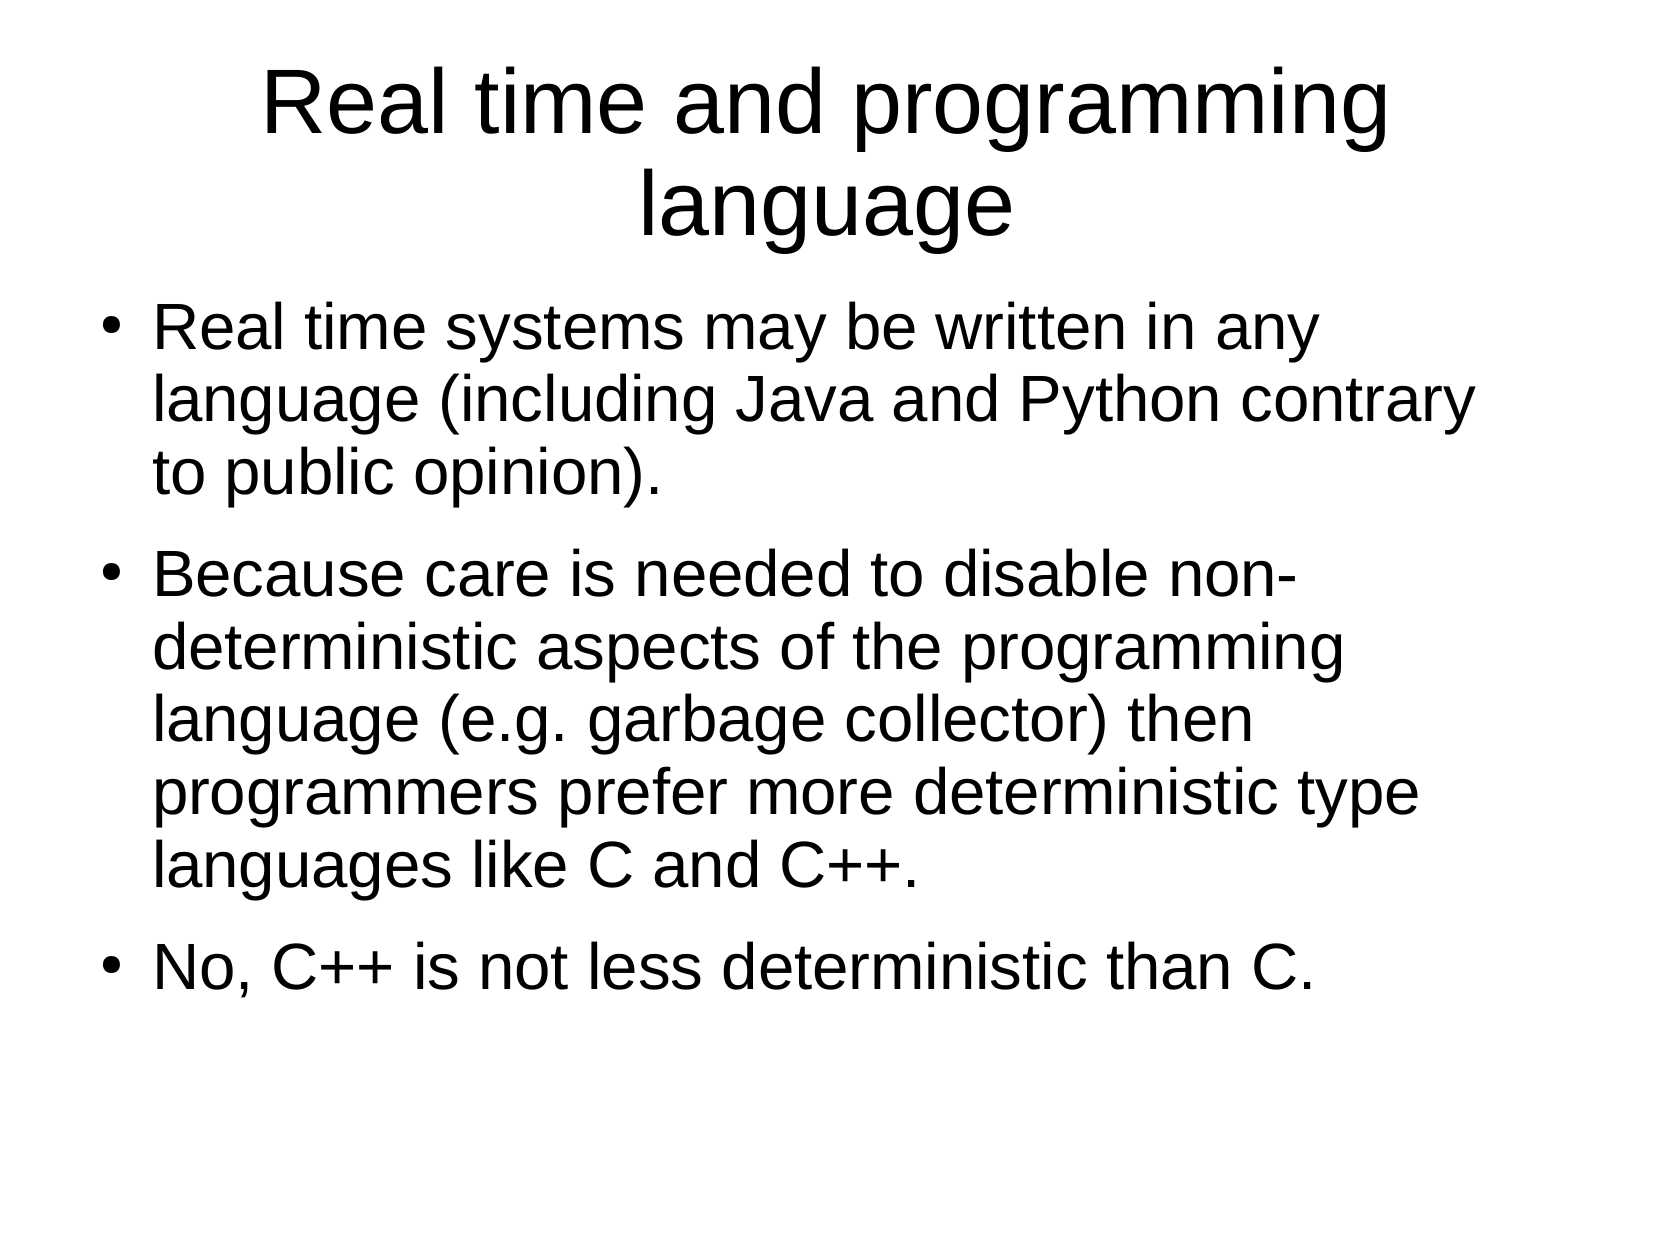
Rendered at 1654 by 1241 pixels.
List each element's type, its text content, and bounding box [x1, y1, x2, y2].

list Real time systems may be written in any language (including Java and Python contrary to public opinion). Because care is needed to disable non-deterministic aspects of the programming language (e.g. garbage collector) then programmers prefer more deterministic type languages like C and C++. No, C++ is not less deterministic than C. [82, 290, 1538, 1010]
title Real time and programming language [82, 49, 1571, 257]
